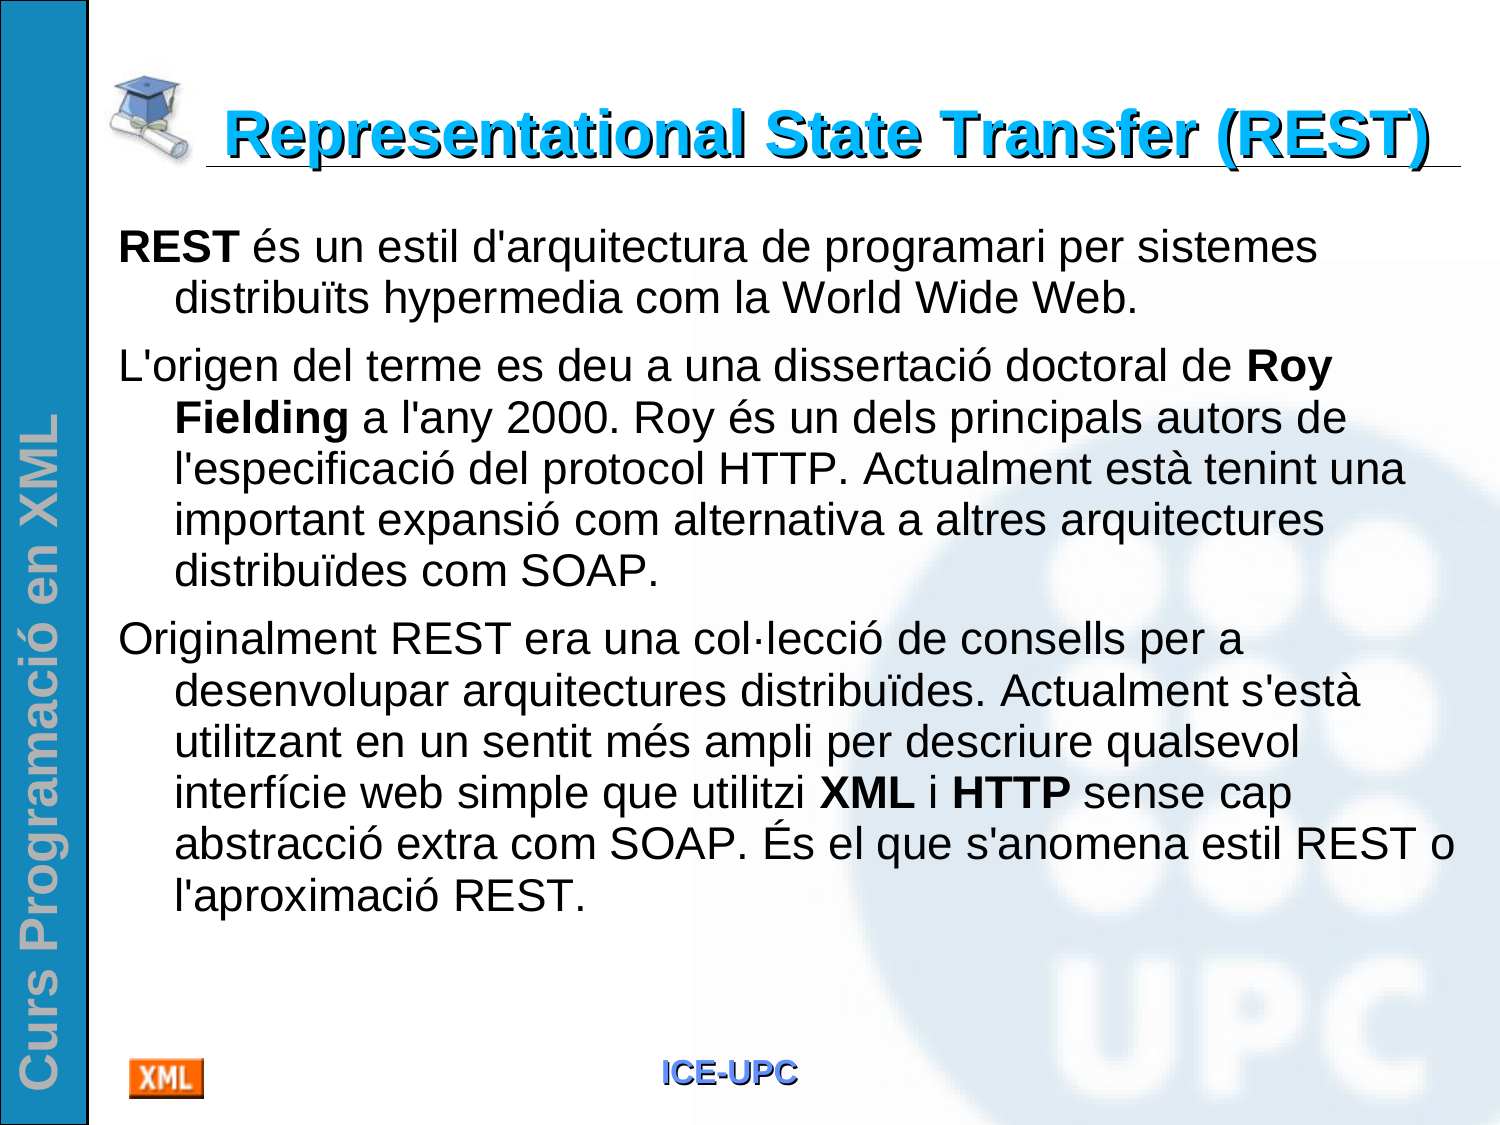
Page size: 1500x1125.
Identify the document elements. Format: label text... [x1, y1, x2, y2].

title Representational State Transfer (REST) [206, 88, 1447, 178]
list REST és un estil d'arquitectura de programari per sistemes distribuïts hypermedia com la World Wide Web. L'origen del terme es deu a una dissertació doctoral de Roy Fielding a l'any 2000. Roy és un dels principals autors de l'especificació del protocol HTTP. Actualment està tenint una important expansió com alternativa a altres arquitectures distribuïdes com SOAP. Originalment REST era una col·lecció de consells per a desenvolupar arquitectures distribuïdes. Actualment s'està utilitzant en un sentit més ampli per descriure qualsevol interfície web simple que utilitzi XML i HTTP sense cap abstracció extra com SOAP. És el que s'anomena estil REST o l'aproximació REST. [118, 221, 1477, 1005]
picture [93, 61, 206, 174]
picture [129, 1058, 204, 1099]
picture [694, 262, 1500, 1125]
